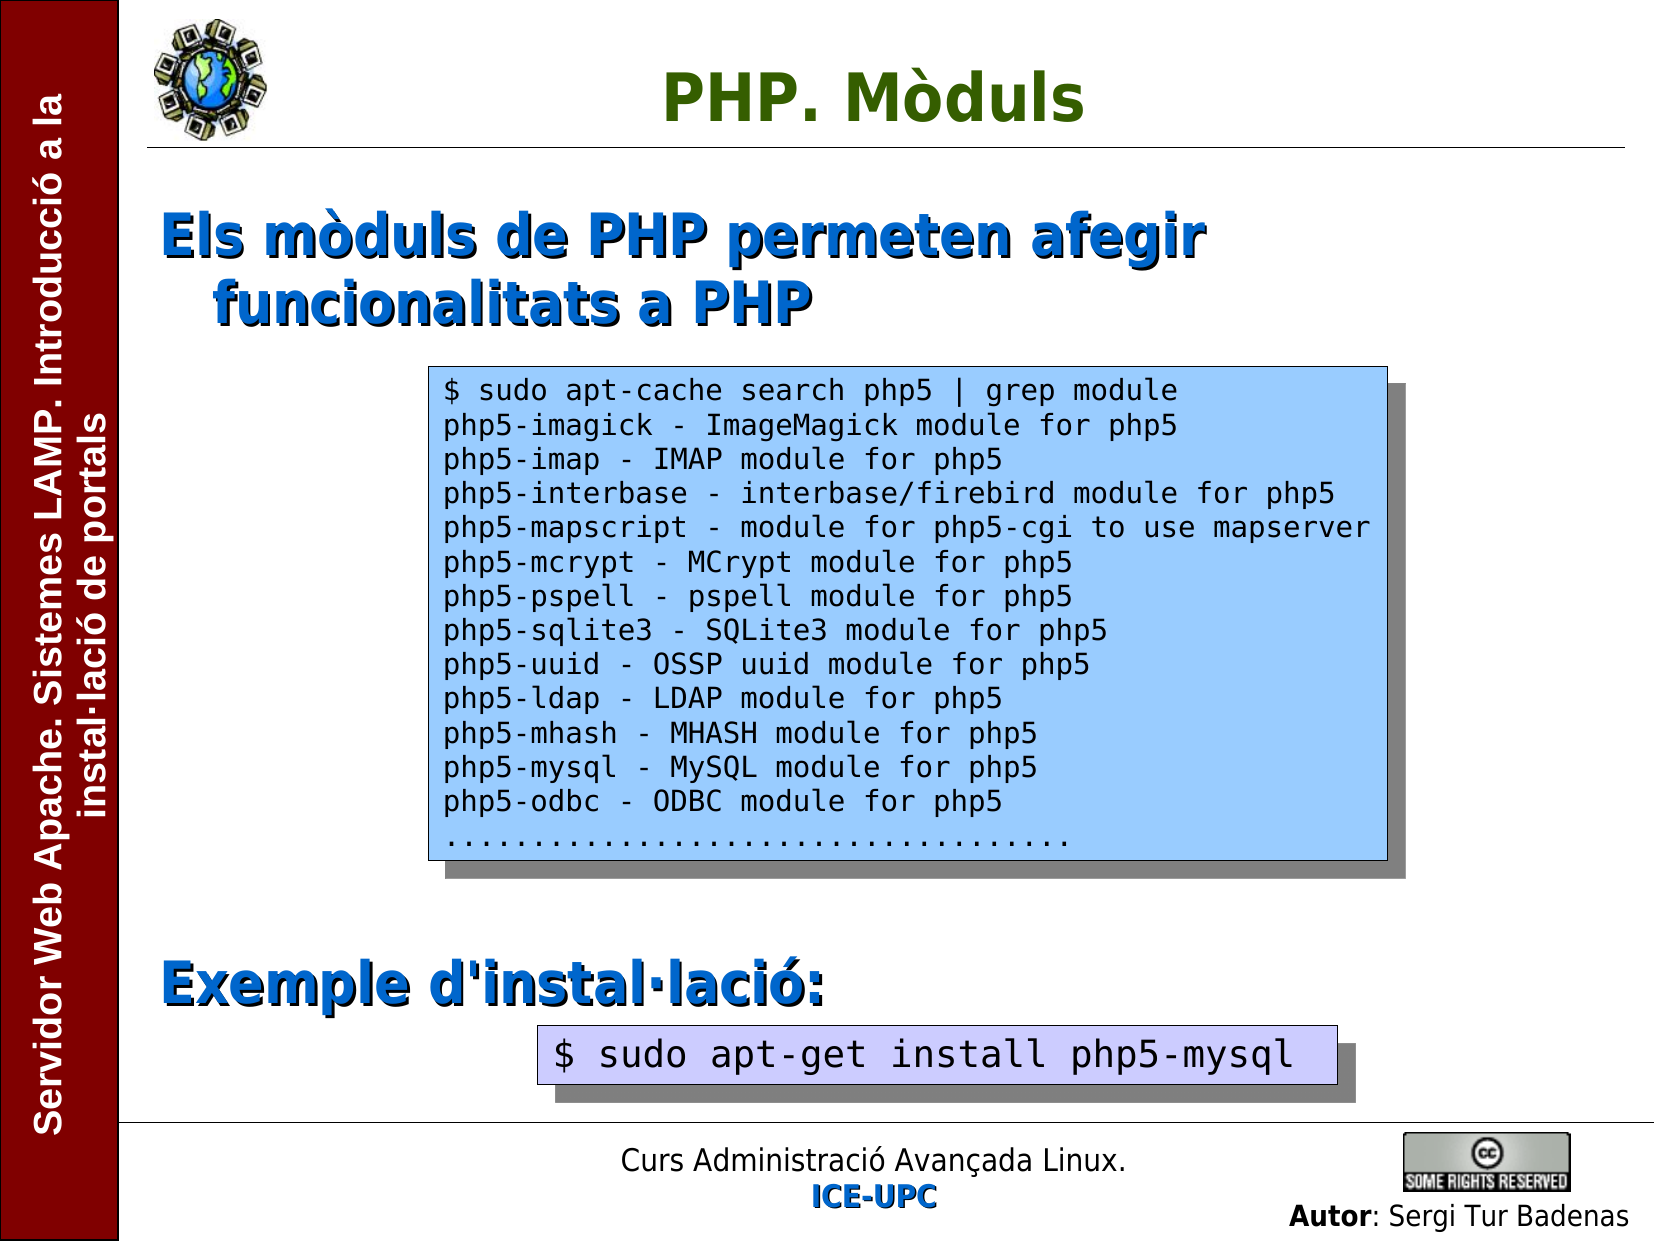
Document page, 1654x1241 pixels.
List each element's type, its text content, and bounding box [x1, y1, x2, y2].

picture [1403, 1132, 1571, 1192]
title PHP. Mòduls [129, 56, 1619, 141]
text_box $ sudo apt-get install php5-mysql [537, 1025, 1338, 1085]
text_box $ sudo apt-cache search php5 | grep module php5-imagick - ImageMagick module for php5 php5-imap - IMAP module for php5 php5-interbase - interbase/firebird module for php5 php5-mapscript - module for php5-cgi to use mapserver php5-mcrypt - MCrypt module for php5 php5-pspell - pspell module for php5 php5-sqlite3 - SQLite3 module for php5 php5-uuid - OSSP uuid module for php5 php5-ldap - LDAP module for php5 php5-mhash - MHASH module for php5 php5-mysql - MySQL module for php5 php5-odbc - ODBC module for php5 .................................... [428, 366, 1388, 861]
picture [154, 19, 268, 56]
list Els mòduls de PHP permeten afegir funcionalitats a PHP Exemple d'instal·lació: [141, 201, 1630, 1037]
